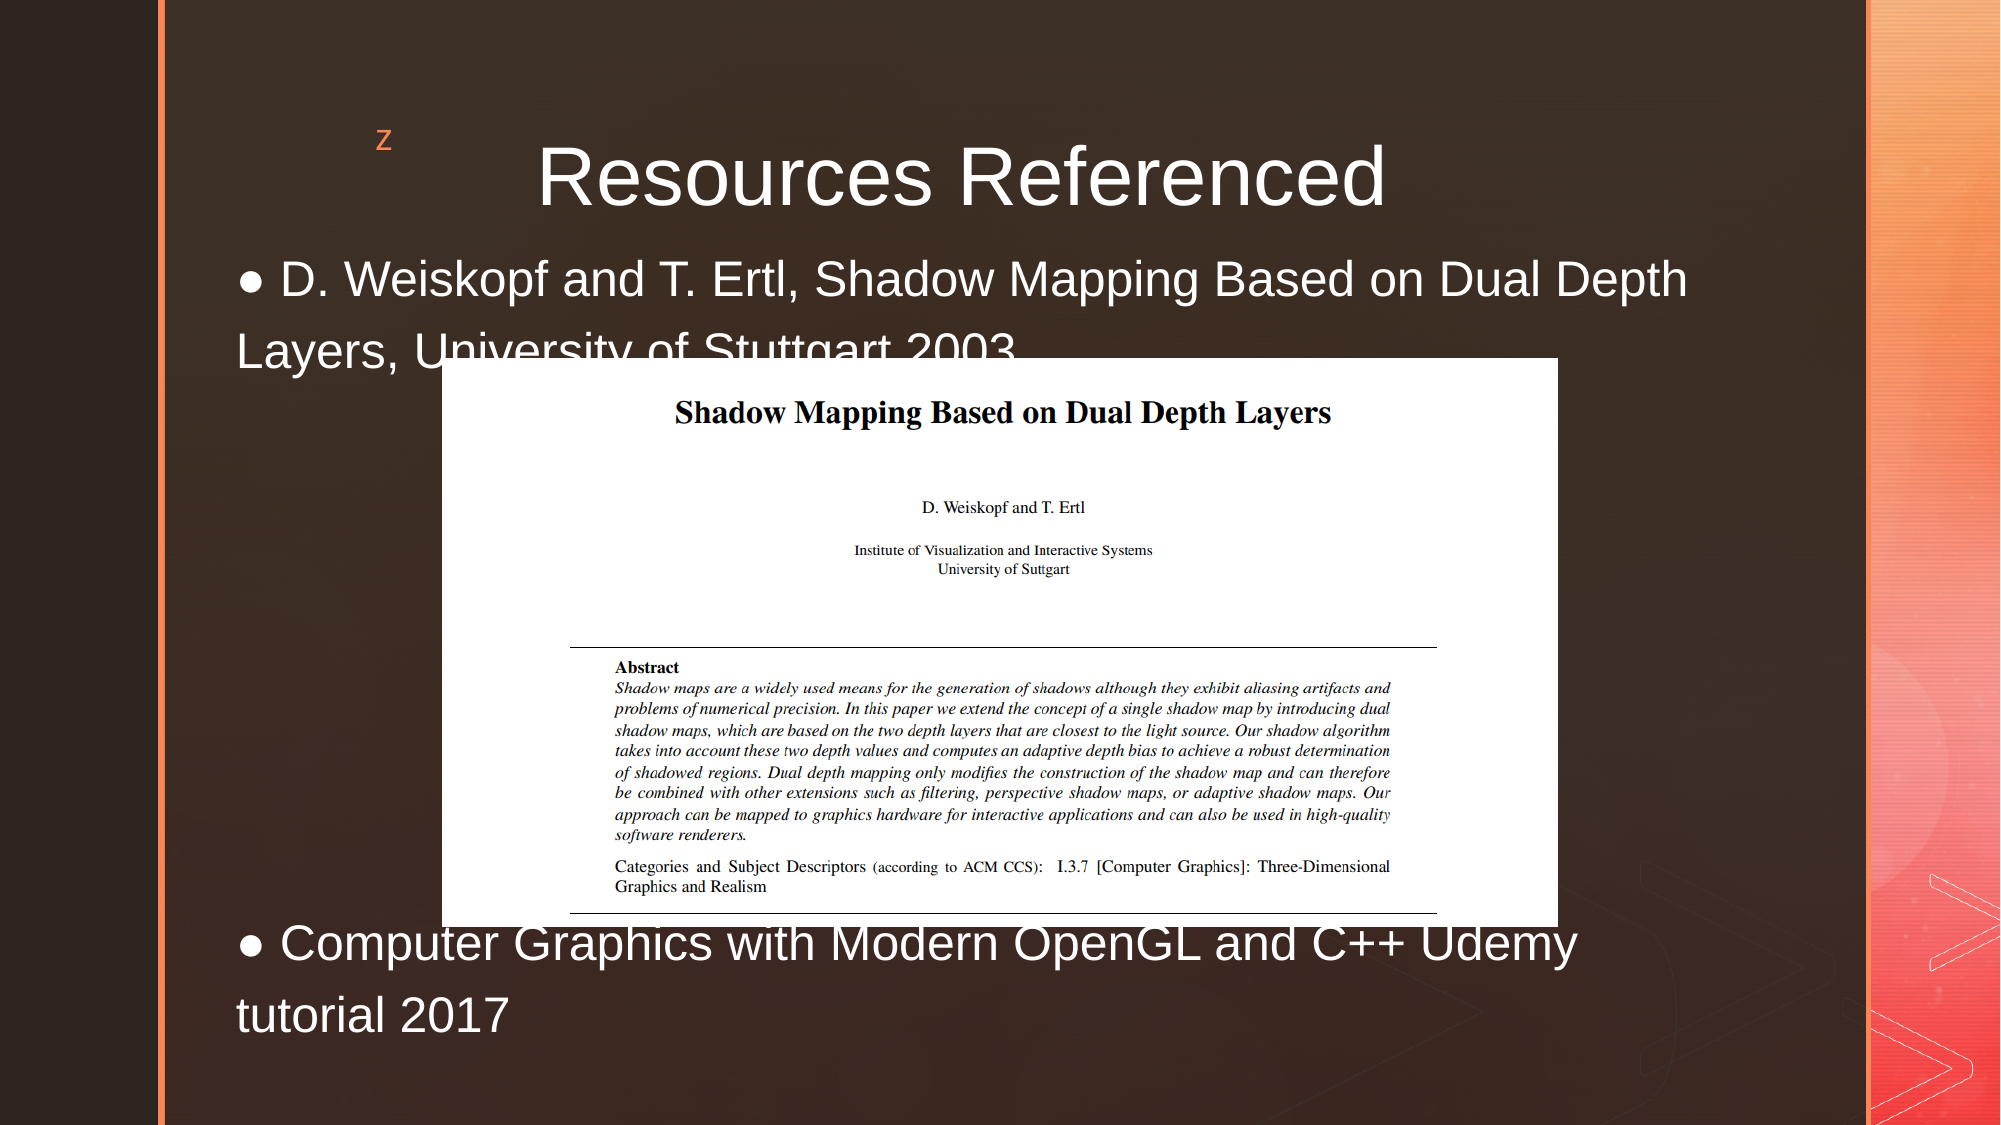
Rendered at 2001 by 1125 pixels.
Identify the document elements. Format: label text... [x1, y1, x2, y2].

picture [442, 358, 1558, 927]
list Resources Referenced ● D. Weiskopf and T. Ertl, Shadow Mapping Based on Dual Depth Layers, University of Stuttgart 2003 ● Computer Graphics with Modern OpenGL and C++ Udemy tutorial 2017 [218, 29, 1734, 1115]
